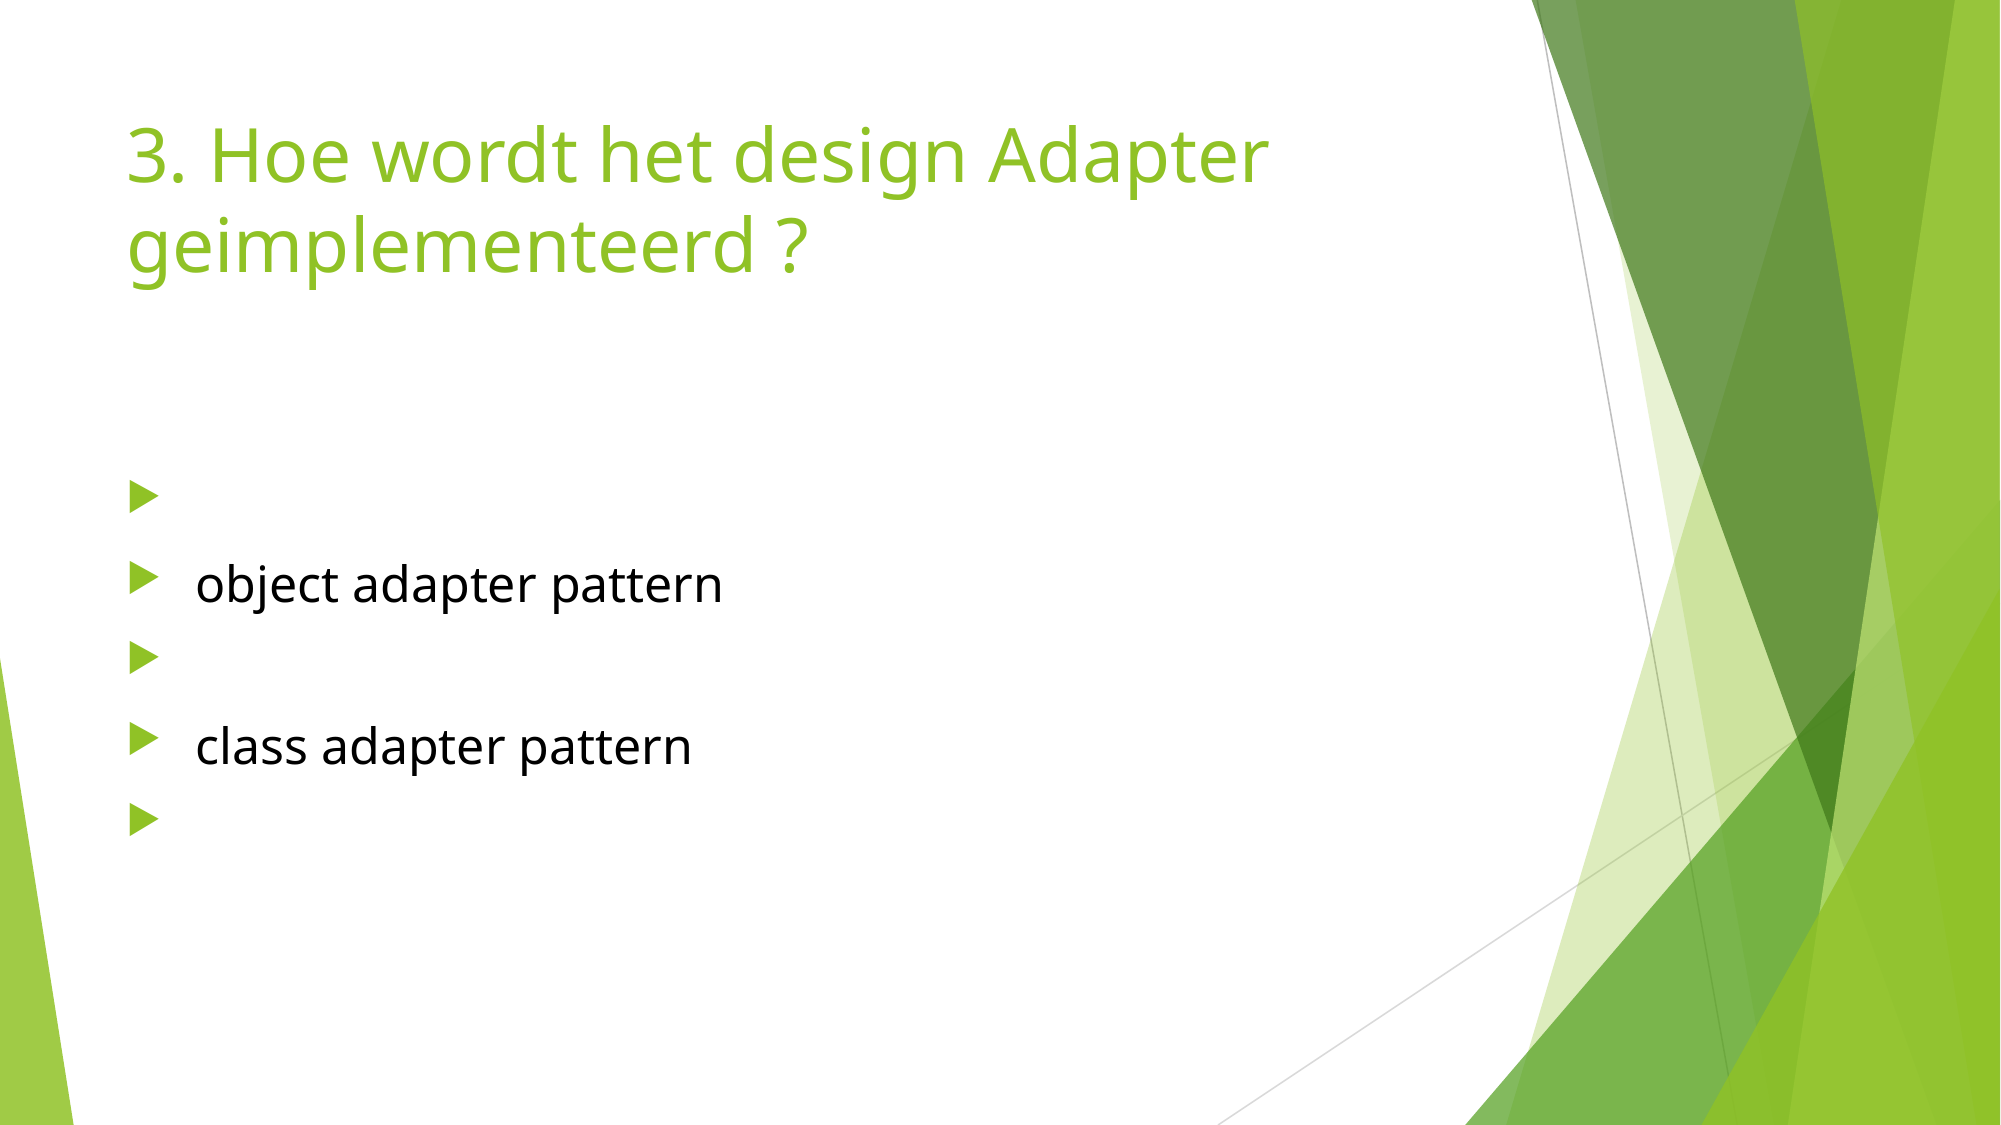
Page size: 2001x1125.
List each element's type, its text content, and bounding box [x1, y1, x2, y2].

list object adapter pattern class adapter pattern [111, 464, 1522, 1101]
title 3. Hoe wordt het design Adapter geimplementeerd ? [111, 99, 1522, 317]
